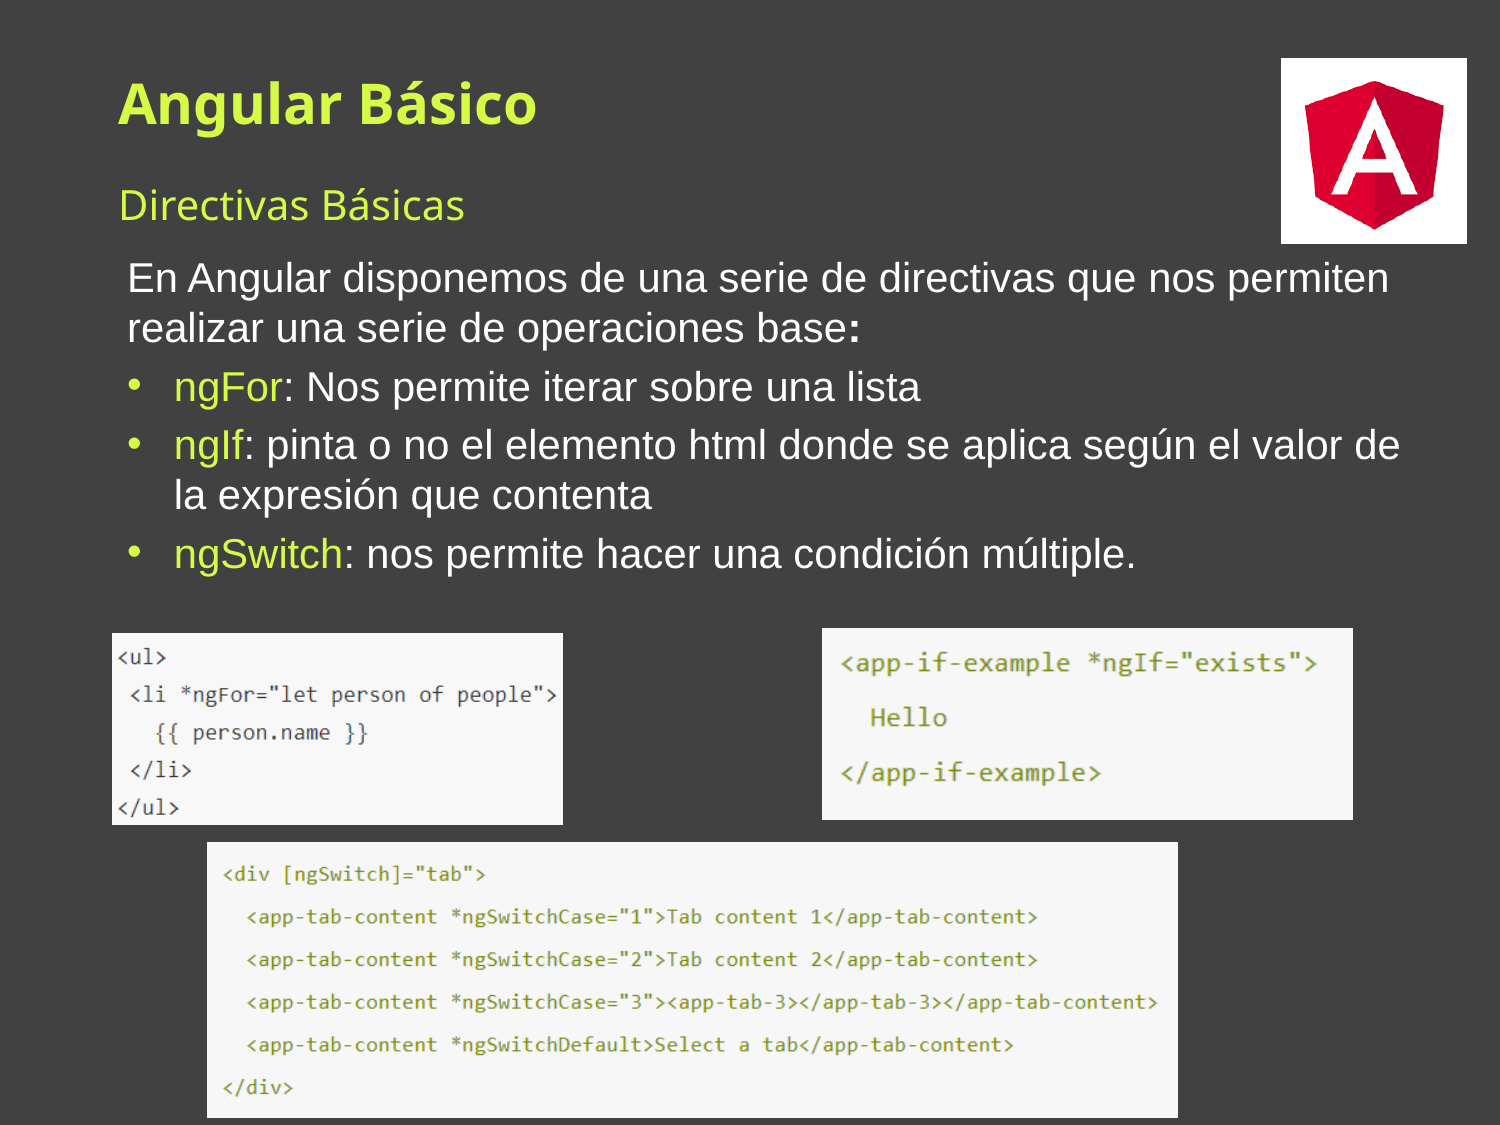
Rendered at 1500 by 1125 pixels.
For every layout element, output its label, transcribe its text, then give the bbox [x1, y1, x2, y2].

text_box En Angular disponemos de una serie de directivas que nos permiten realizar una serie de operaciones base: ngFor: Nos permite iterar sobre una lista ngIf: pinta o no el elemento html donde se aplica según el valor de la expresión que contenta ngSwitch: nos permite hacer una condición múltiple. [112, 243, 1424, 1024]
title Angular Básico [103, 59, 1282, 144]
picture [822, 628, 1353, 820]
list Directivas Básicas [103, 163, 1282, 244]
picture [1281, 58, 1467, 244]
picture [112, 633, 563, 825]
picture [207, 842, 1178, 1118]
